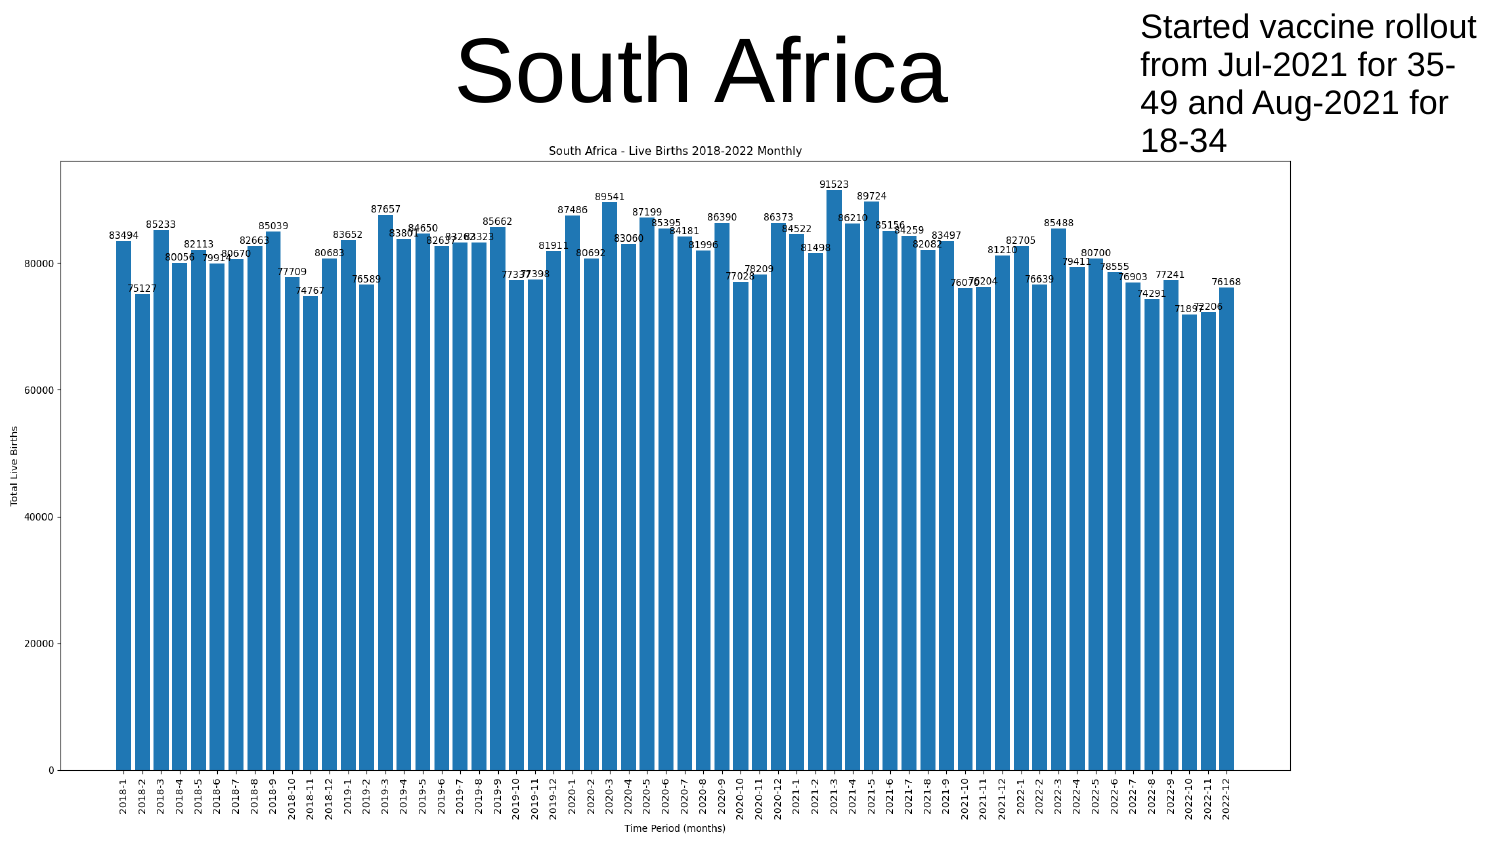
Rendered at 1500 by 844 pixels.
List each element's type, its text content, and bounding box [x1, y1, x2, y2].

picture [0, 135, 1300, 844]
text_box Started vaccine rollout from Jul-2021 for 35-49 and Aug-2021 for 18-34 [1125, 0, 1500, 167]
title South Africa [26, 0, 1125, 135]
